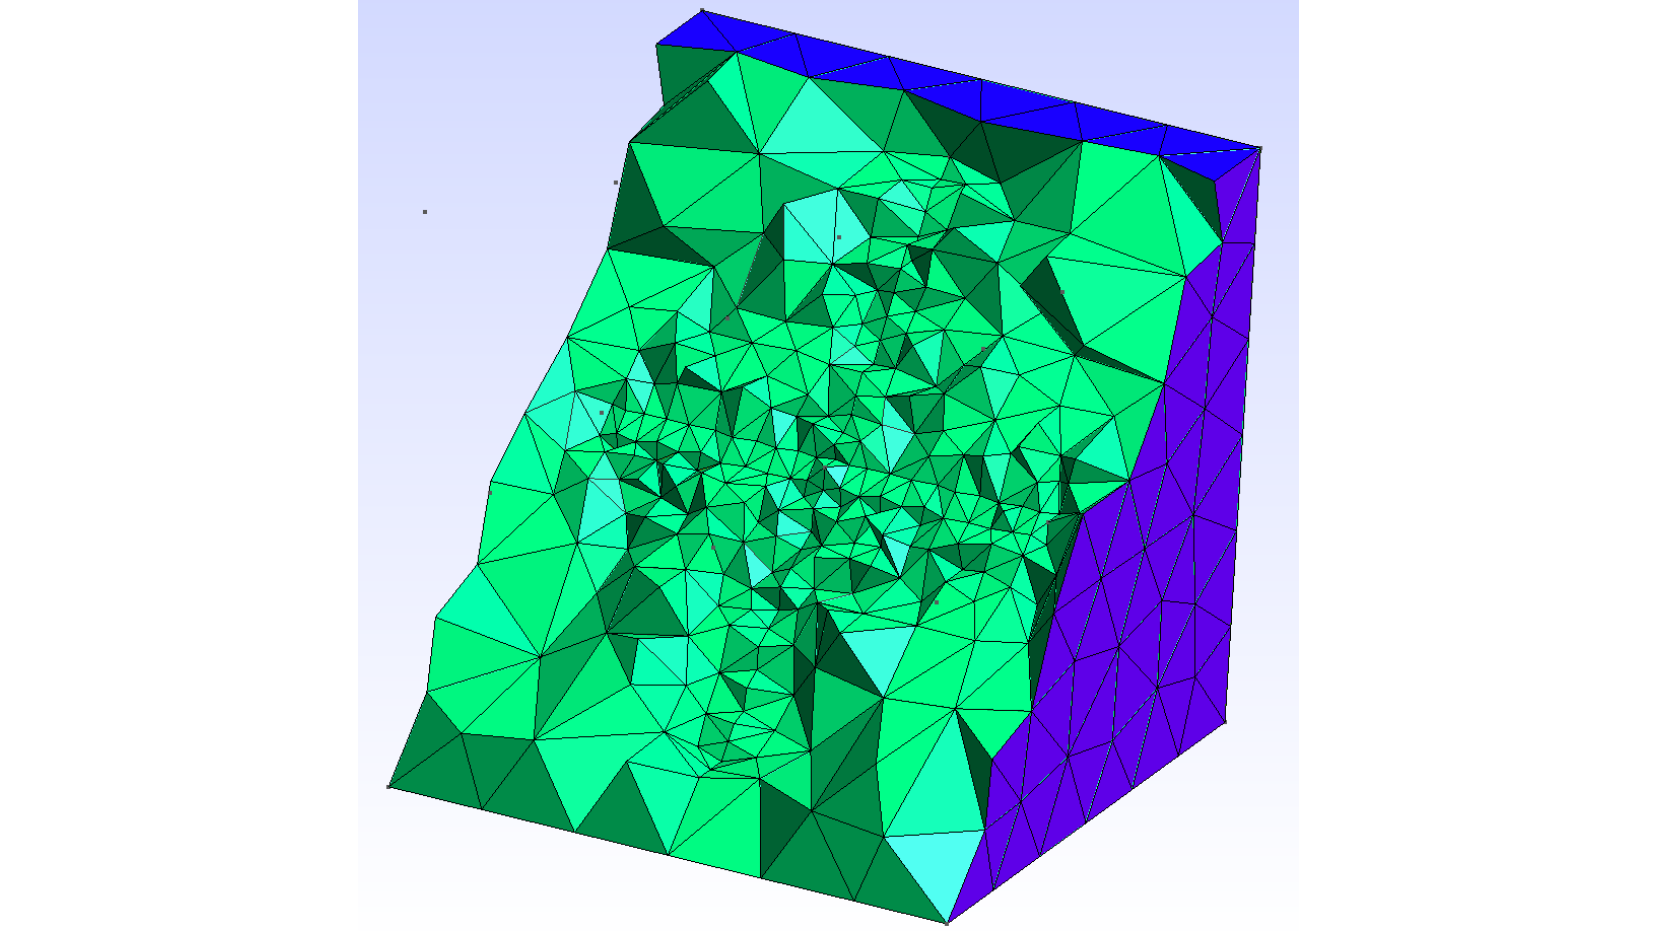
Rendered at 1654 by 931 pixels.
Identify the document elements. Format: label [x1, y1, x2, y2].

picture [358, 0, 1299, 931]
